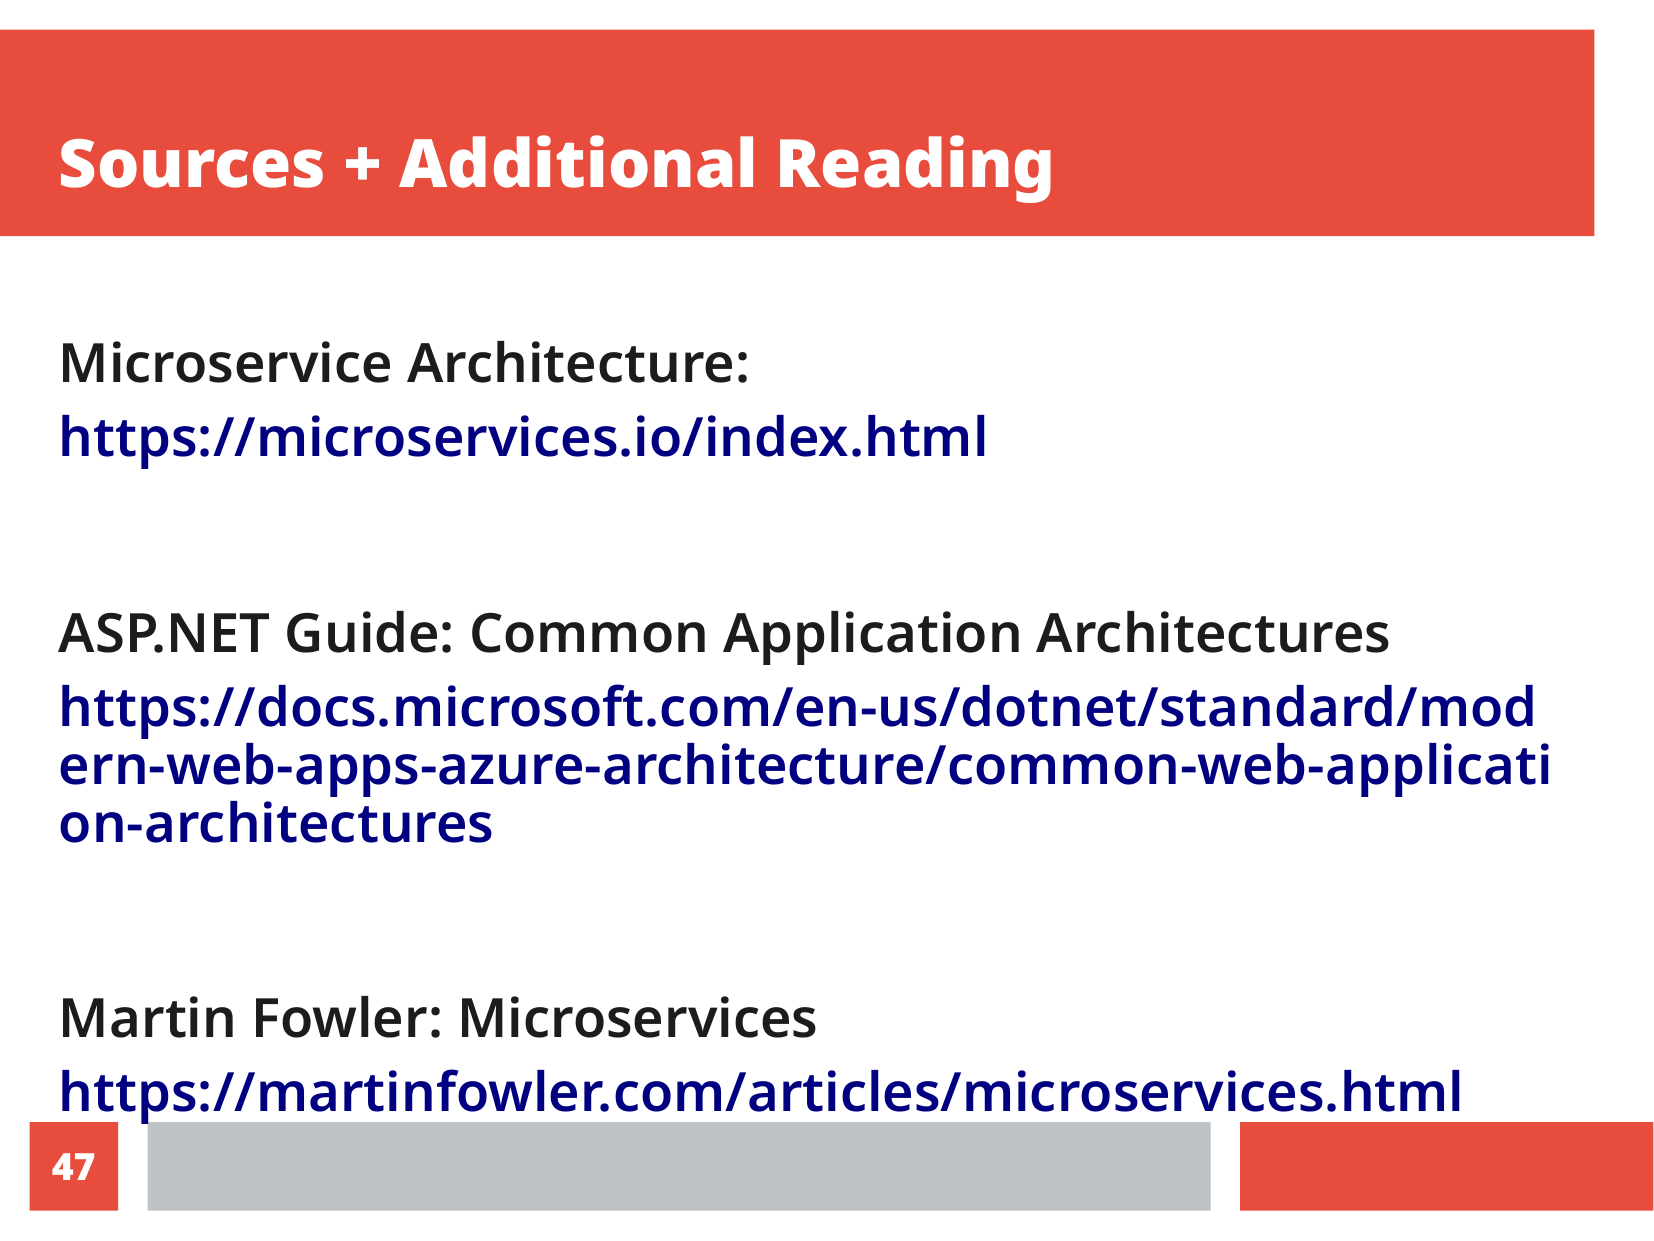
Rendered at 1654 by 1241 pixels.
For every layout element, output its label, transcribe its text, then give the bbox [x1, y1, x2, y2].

list Microservice Architecture: https://microservices.io/index.html ASP.NET Guide: Common Application Architectures https://docs.microsoft.com/en-us/dotnet/standard/modern-web-apps-azure-architecture/common-web-application-architectures Martin Fowler: Microservices https://martinfowler.com/articles/microservices.html [59, 324, 1565, 1093]
title Sources + Additional Reading [59, 59, 1595, 207]
